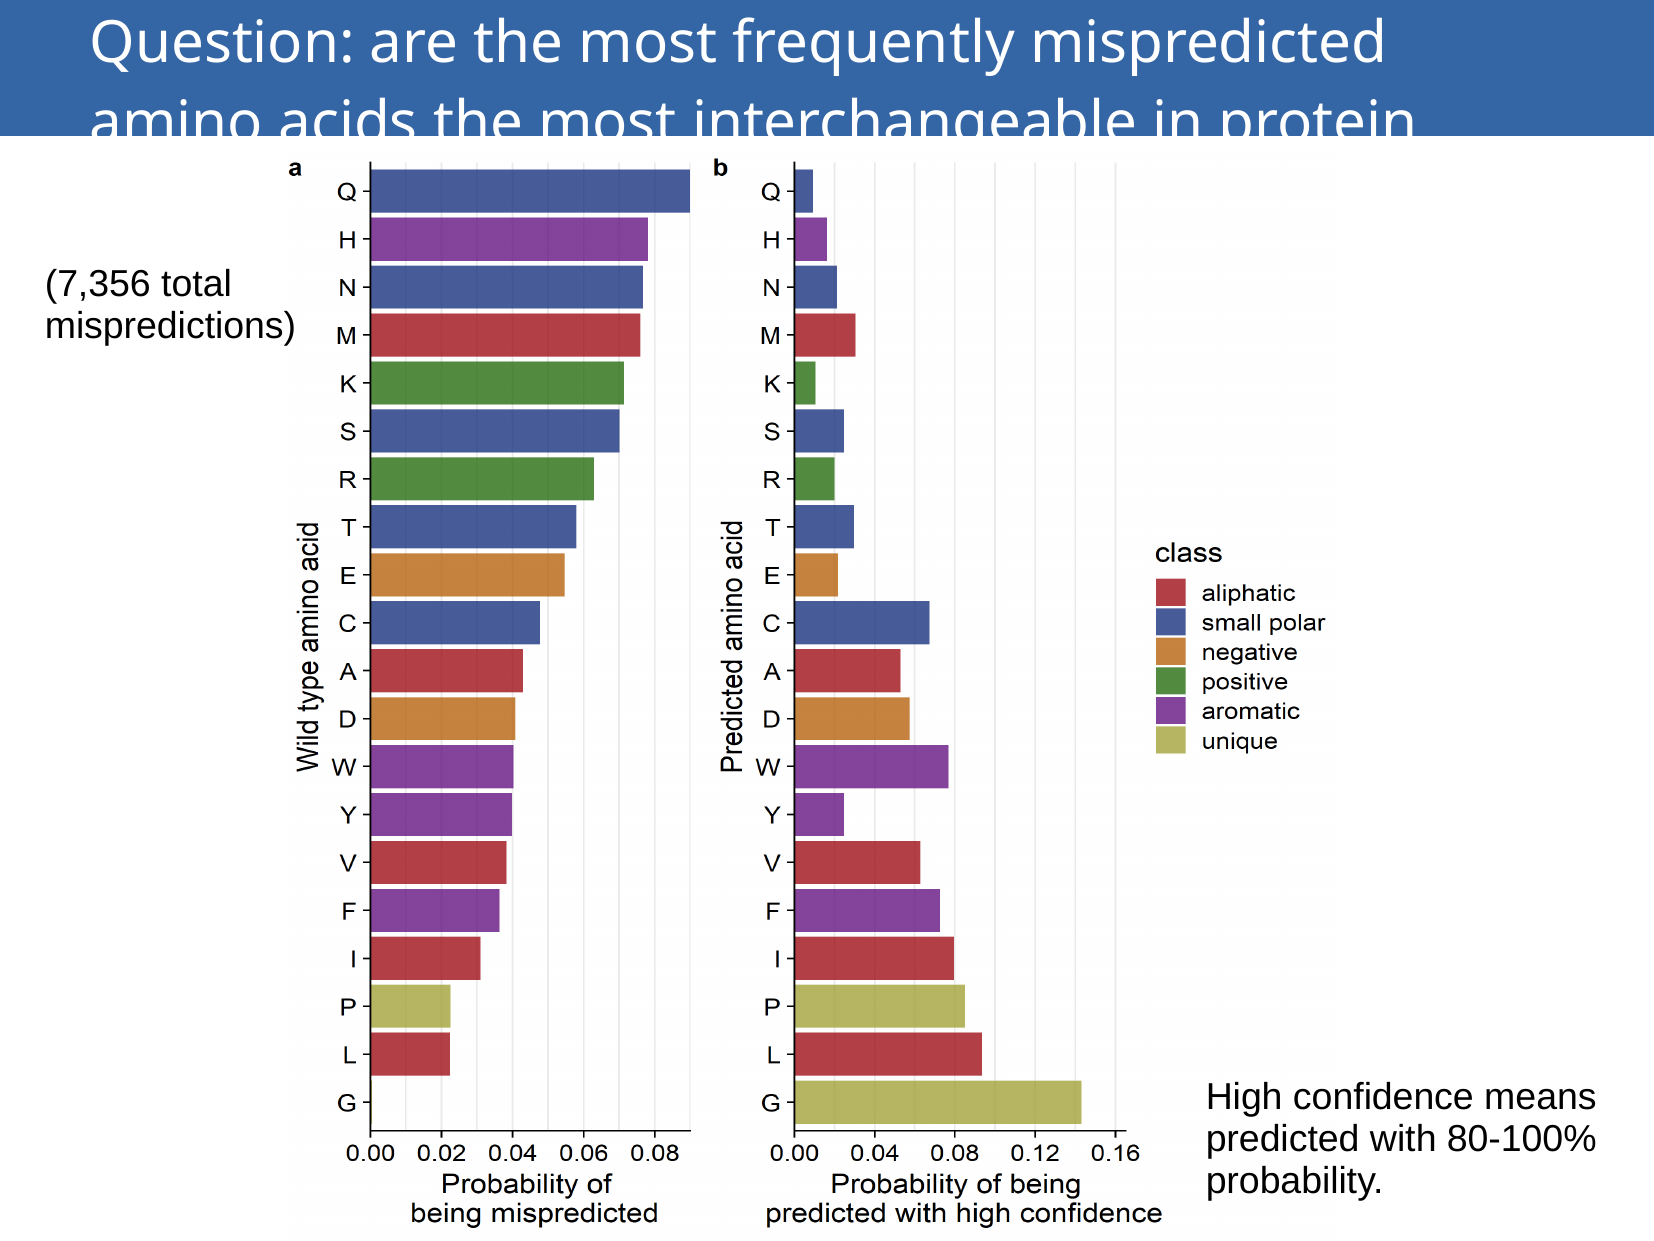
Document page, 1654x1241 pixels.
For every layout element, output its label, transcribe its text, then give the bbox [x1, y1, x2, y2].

text_box High confidence means predicted with 80-100% probability. [1191, 1068, 1630, 1241]
text_box (7,356 total mispredictions) [30, 255, 361, 354]
text_box [1647, 0, 1654, 136]
picture [281, 149, 1341, 1241]
text_box Question: are the most frequently mispredicted amino acids the most interchangeable in protein structures? [0, 0, 1647, 218]
